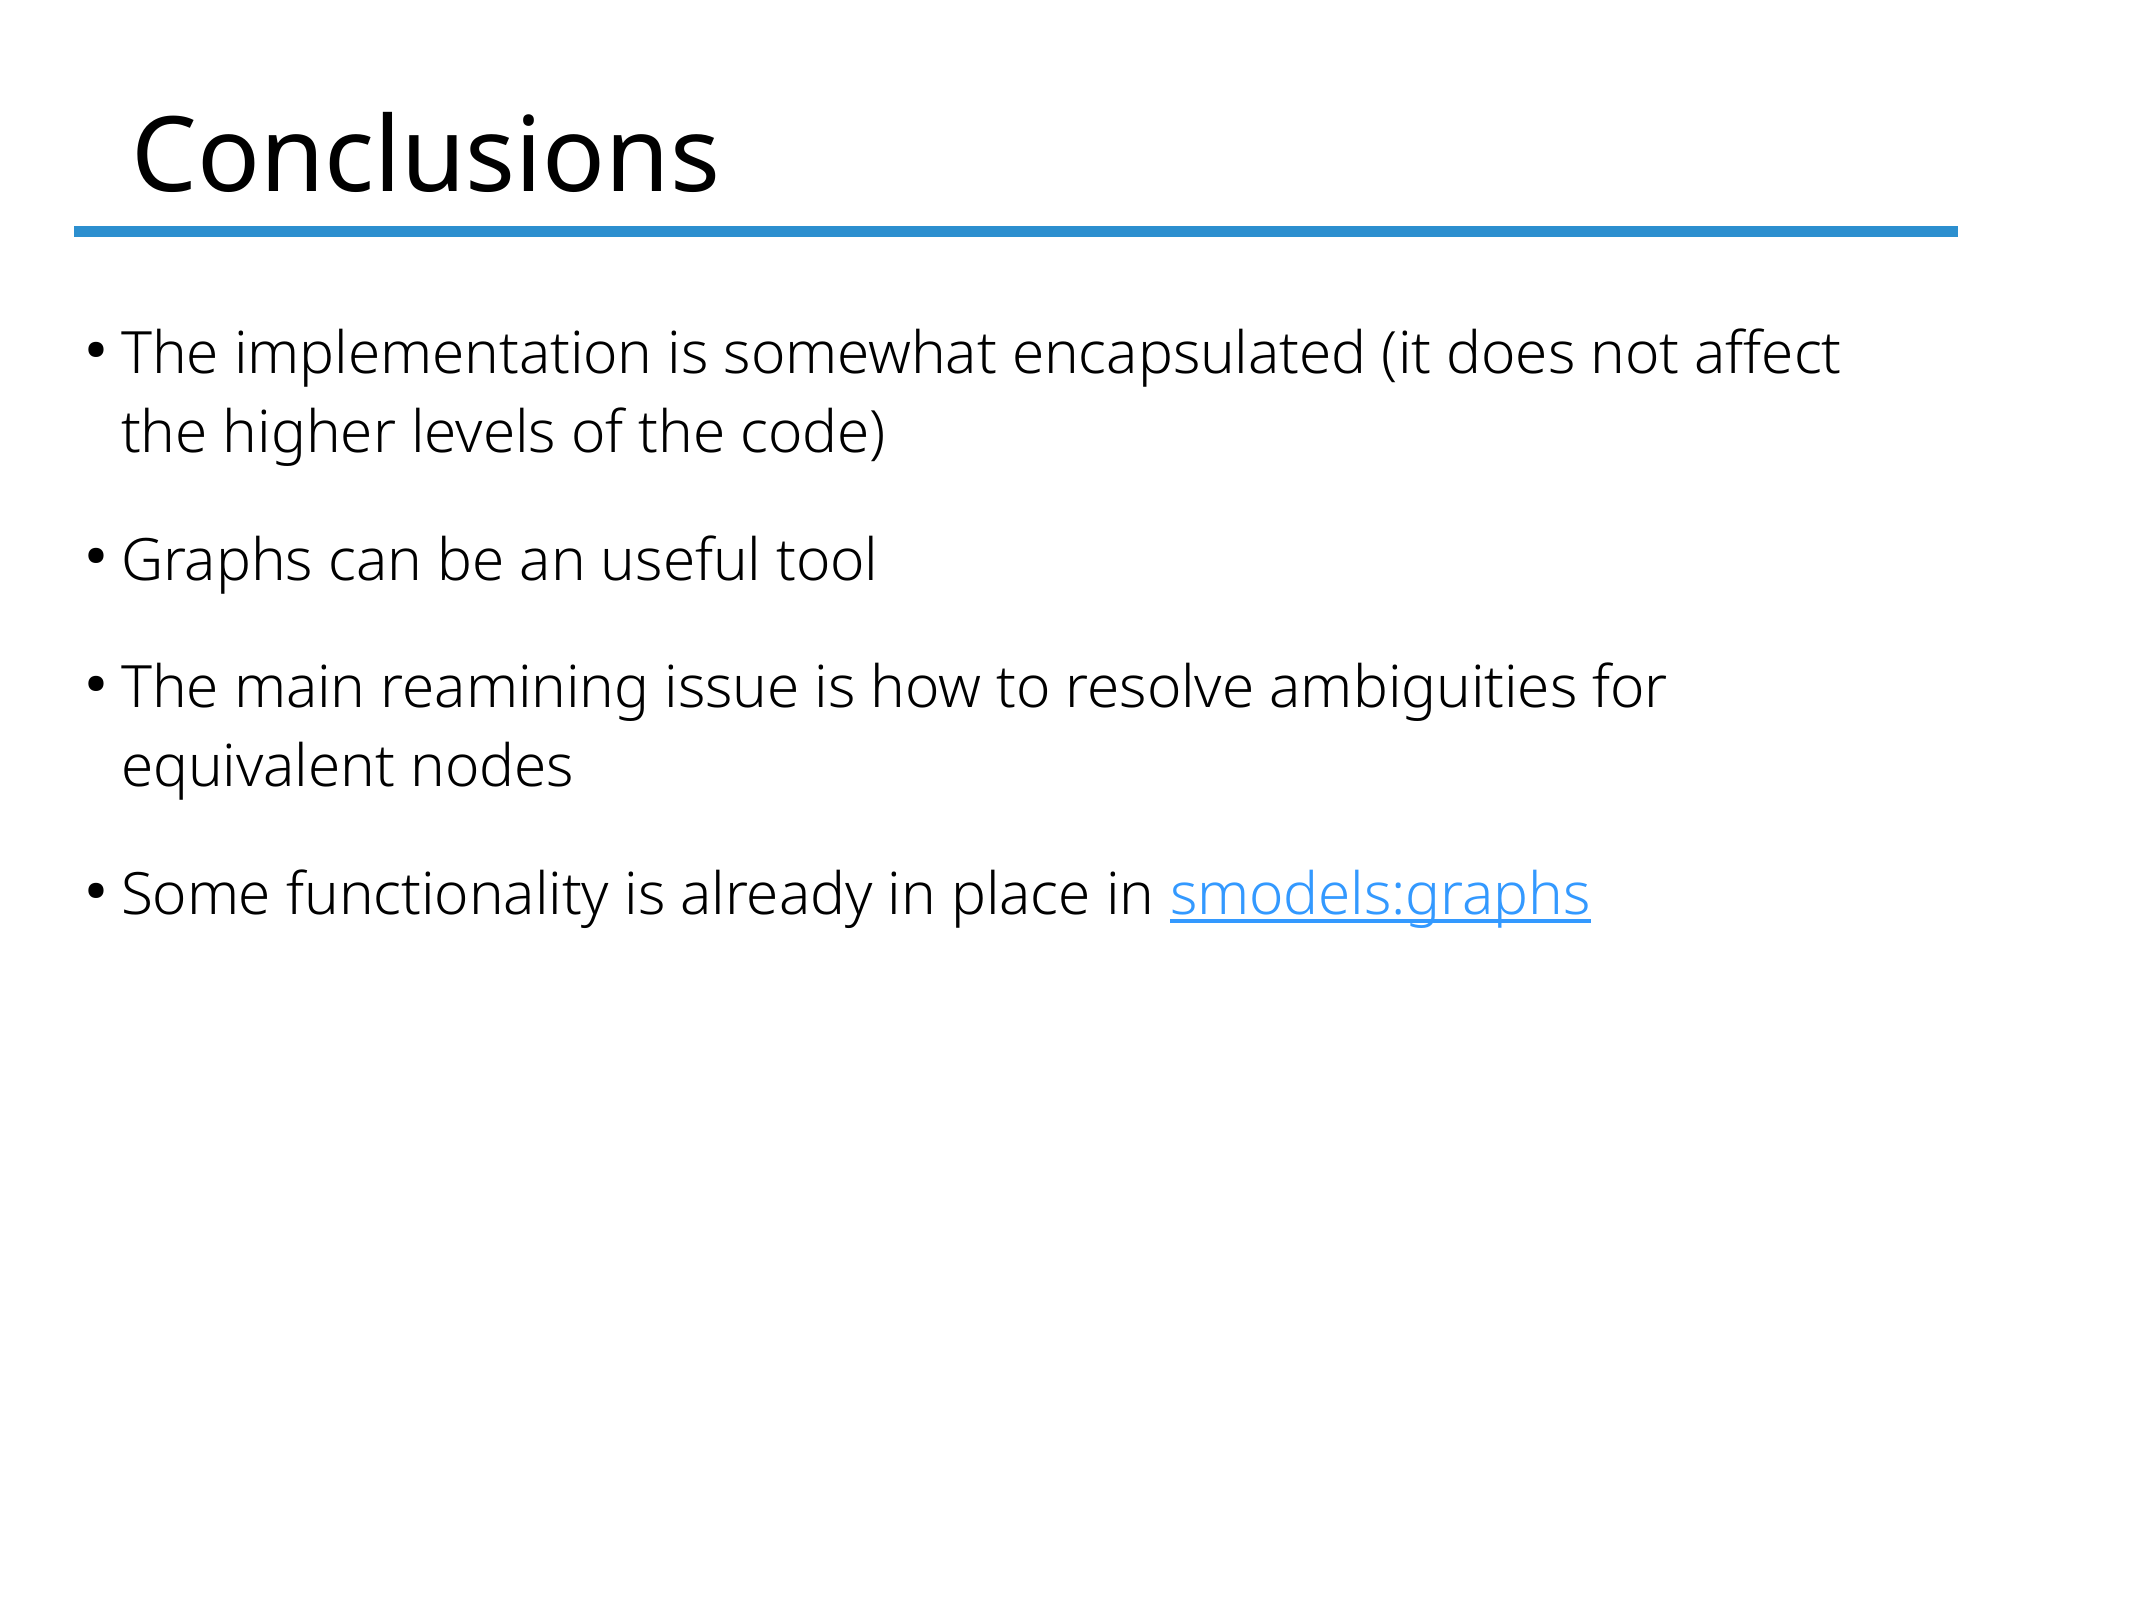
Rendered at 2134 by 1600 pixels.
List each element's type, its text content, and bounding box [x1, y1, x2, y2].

text_box Conclusions [107, 64, 745, 237]
text_box The implementation is somewhat encapsulated (it does not affect the higher levels of the code) Graphs can be an useful tool The main reamining issue is how to resolve ambiguities for equivalent nodes Some functionality is already in place in smodels:graphs [70, 303, 1949, 946]
